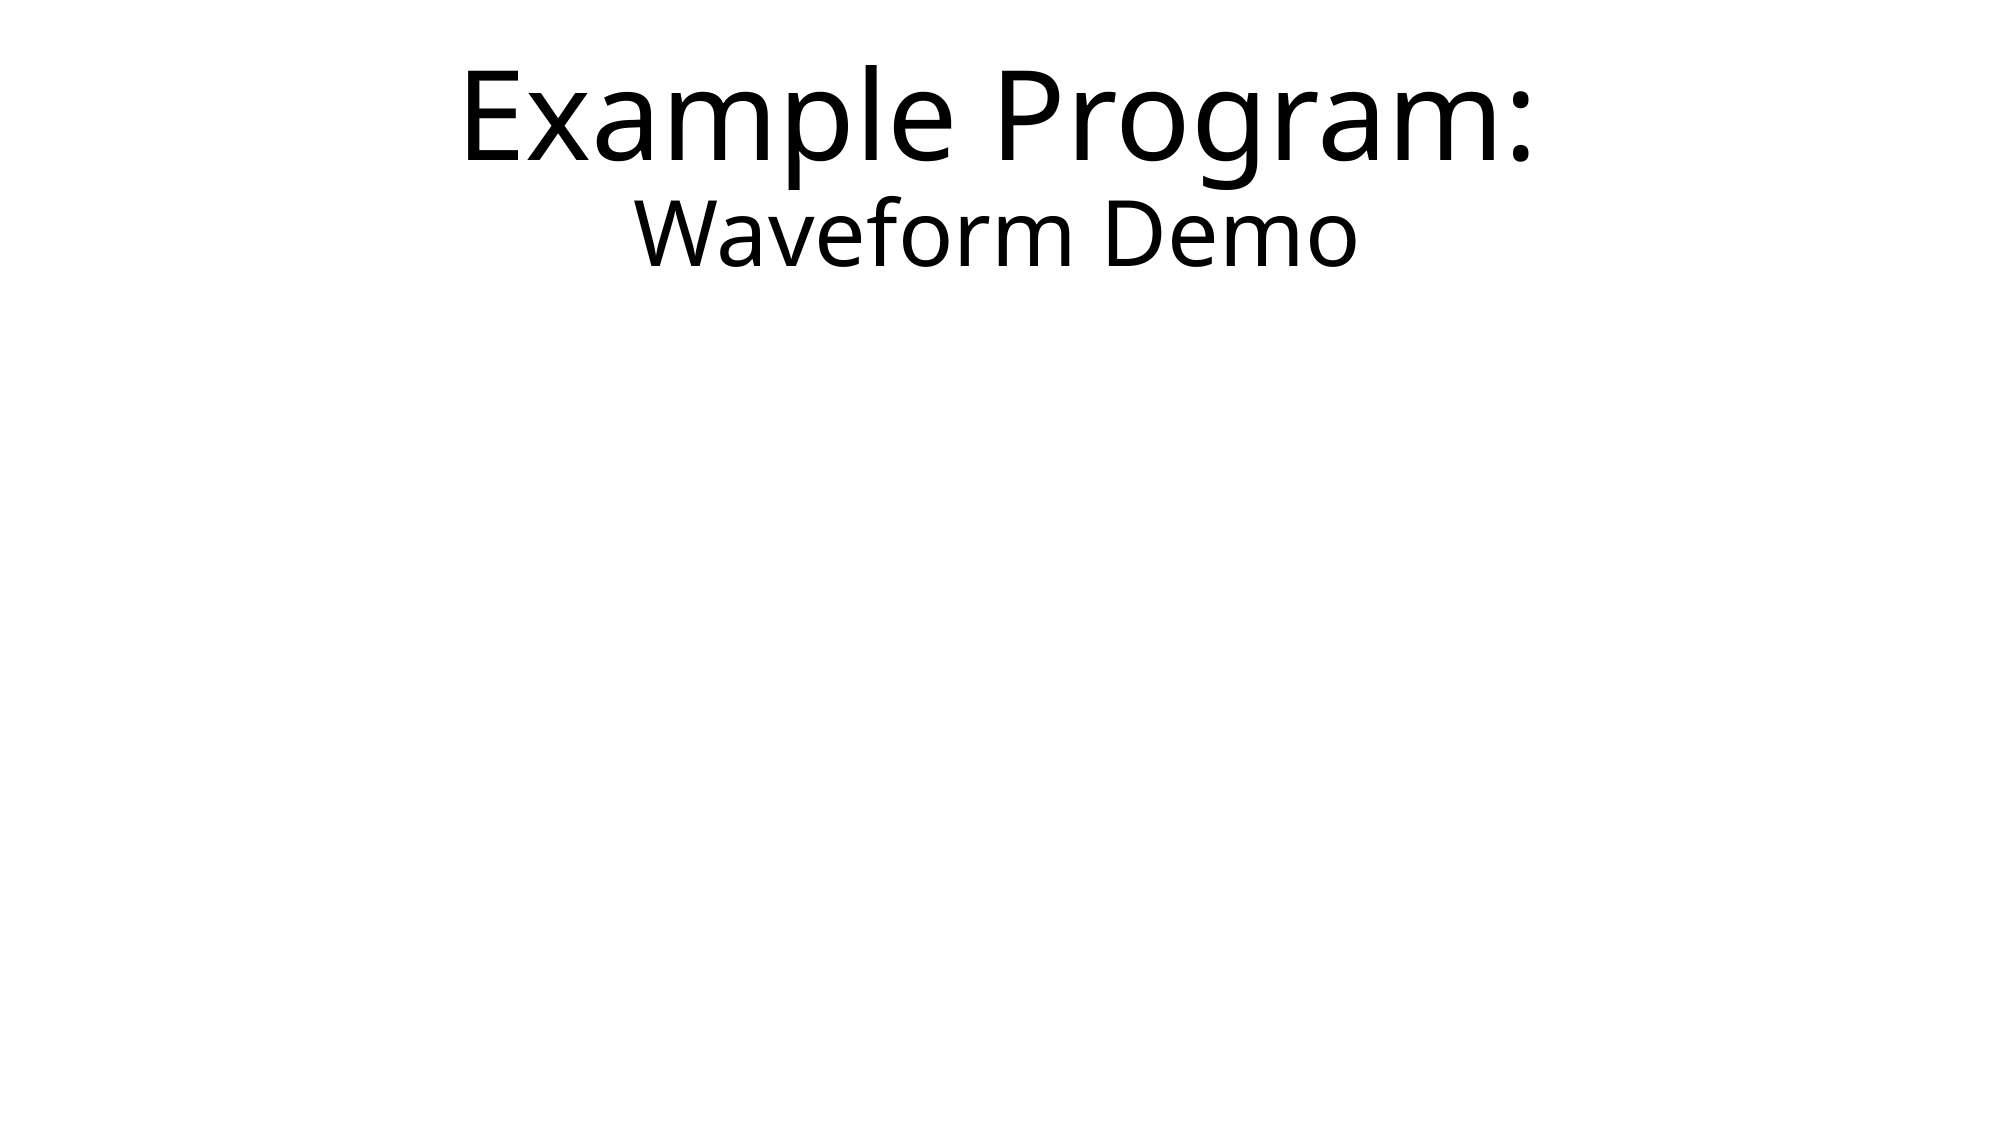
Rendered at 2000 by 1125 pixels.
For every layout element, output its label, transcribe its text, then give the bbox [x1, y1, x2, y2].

title Example Program: Waveform Demo [15, 39, 1981, 300]
